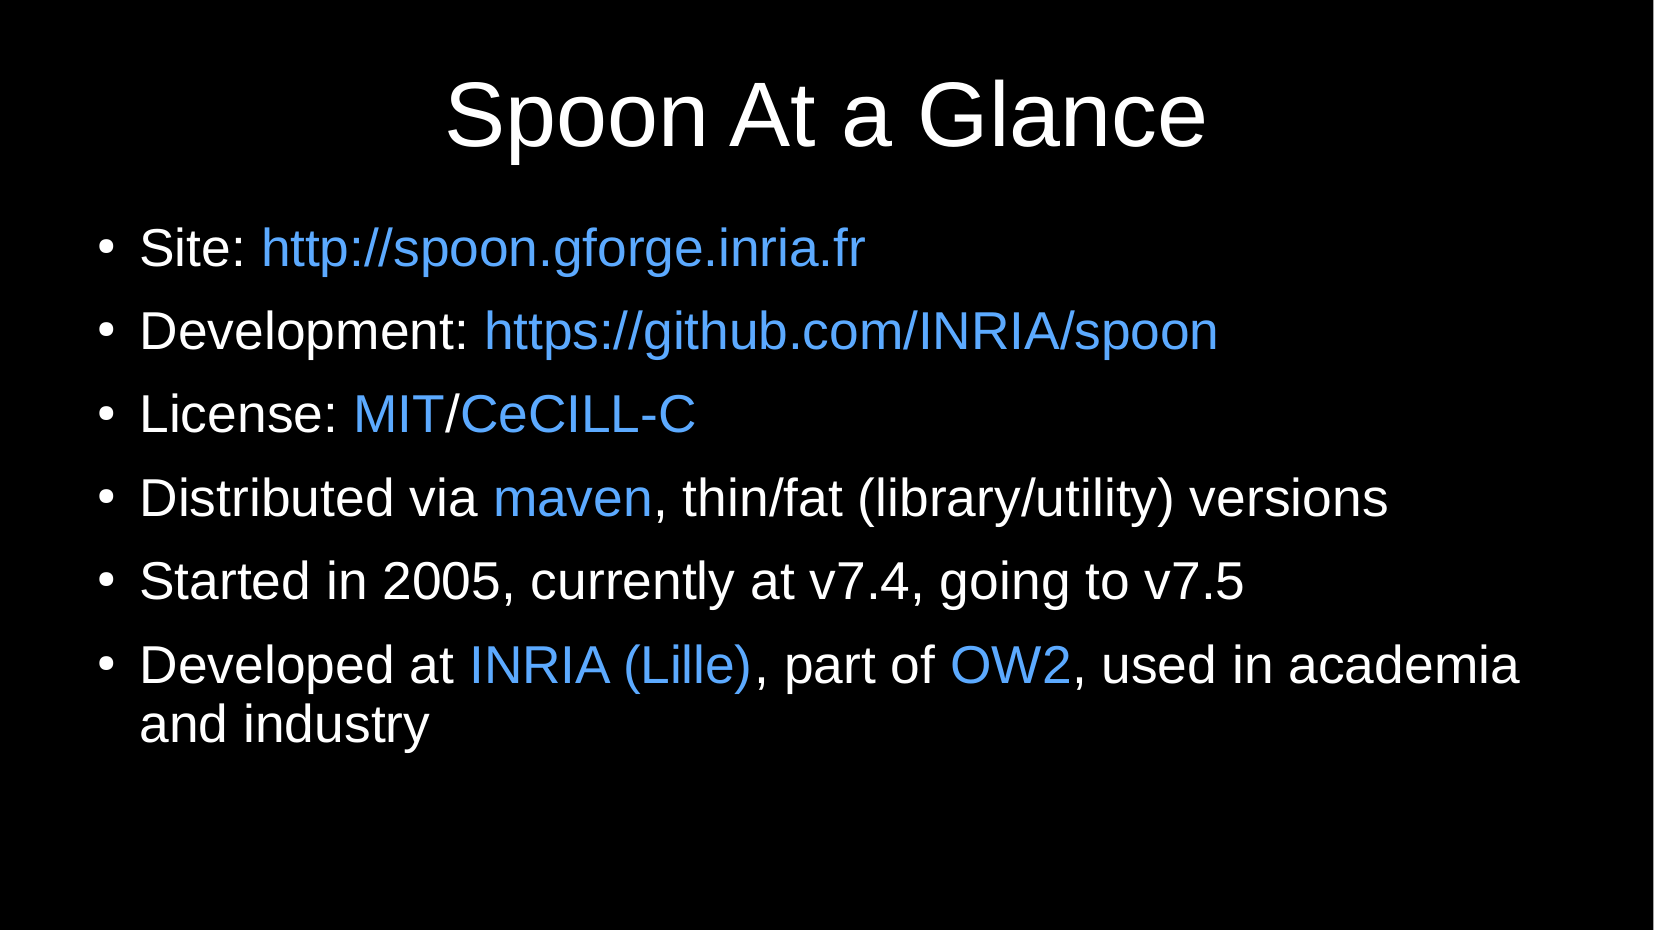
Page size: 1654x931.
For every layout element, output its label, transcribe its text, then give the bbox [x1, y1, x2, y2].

title Spoon At a Glance [82, 37, 1571, 193]
list Site: http://spoon.gforge.inria.fr Development: https://github.com/INRIA/spoon License: MIT/CeCILL-C Distributed via maven, thin/fat (library/utility) versions Started in 2005, currently at v7.4, going to v7.5 Developed at INRIA (Lille), part of OW2, used in academia and industry [82, 217, 1571, 758]
